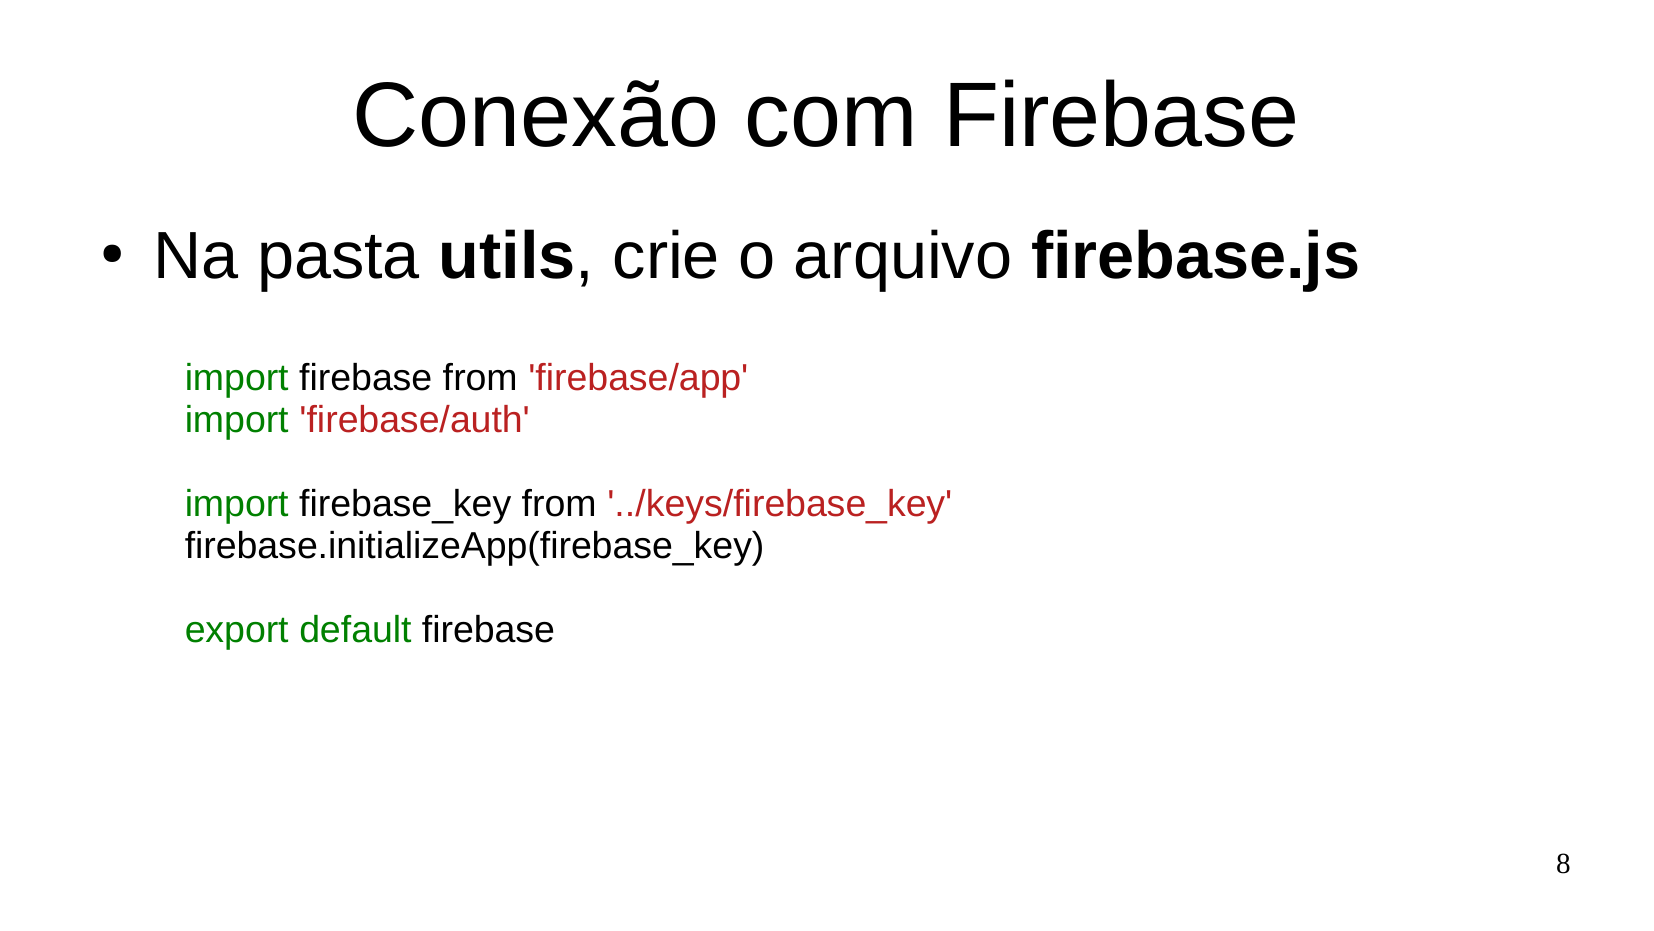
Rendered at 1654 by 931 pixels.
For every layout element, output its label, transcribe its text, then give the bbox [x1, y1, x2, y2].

list Na pasta utils, crie o arquivo firebase.js [82, 217, 1571, 758]
title Conexão com Firebase [82, 37, 1571, 193]
text_box import firebase from 'firebase/app' import 'firebase/auth' import firebase_key from '../keys/firebase_key' firebase.initializeApp(firebase_key) export default firebase [170, 348, 1248, 658]
